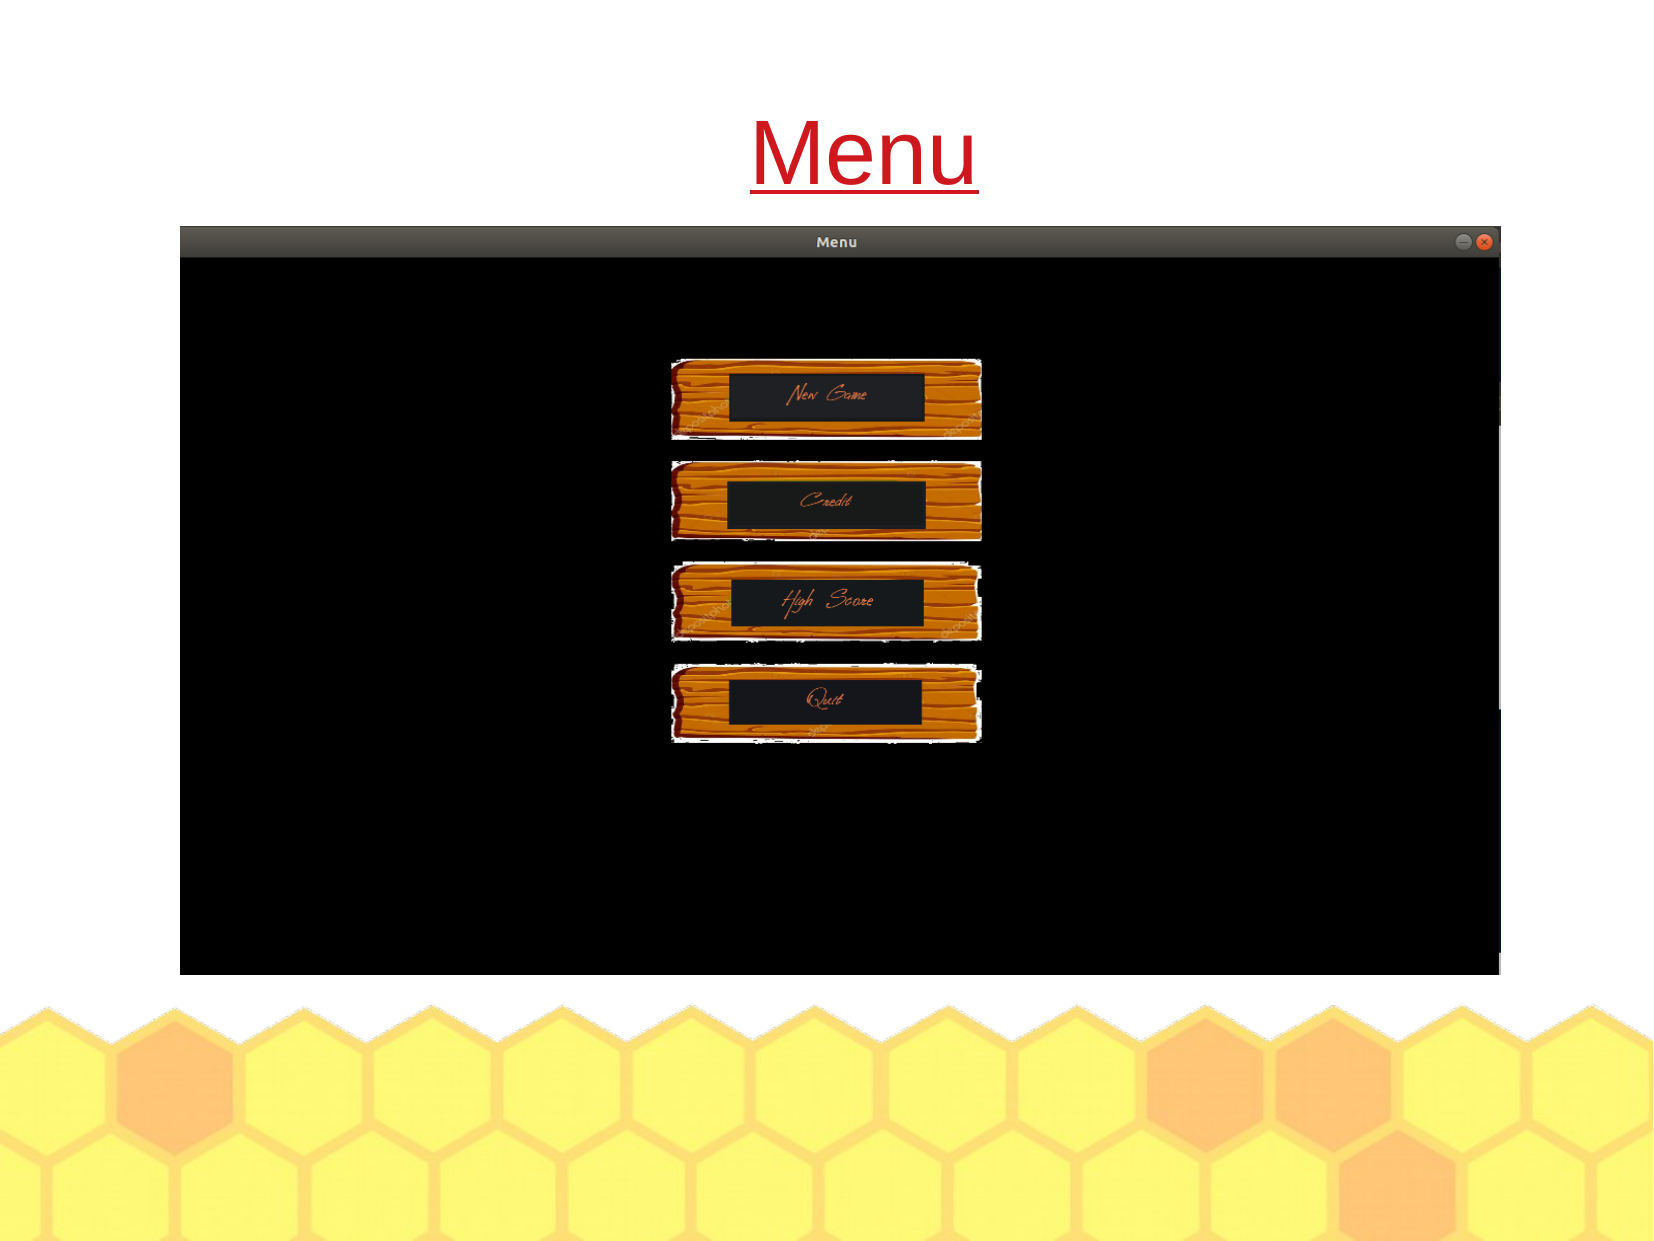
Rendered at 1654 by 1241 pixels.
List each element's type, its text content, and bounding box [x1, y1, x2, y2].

picture [180, 226, 1501, 976]
title Menu [82, 49, 1571, 257]
picture [0, 1001, 1654, 1241]
